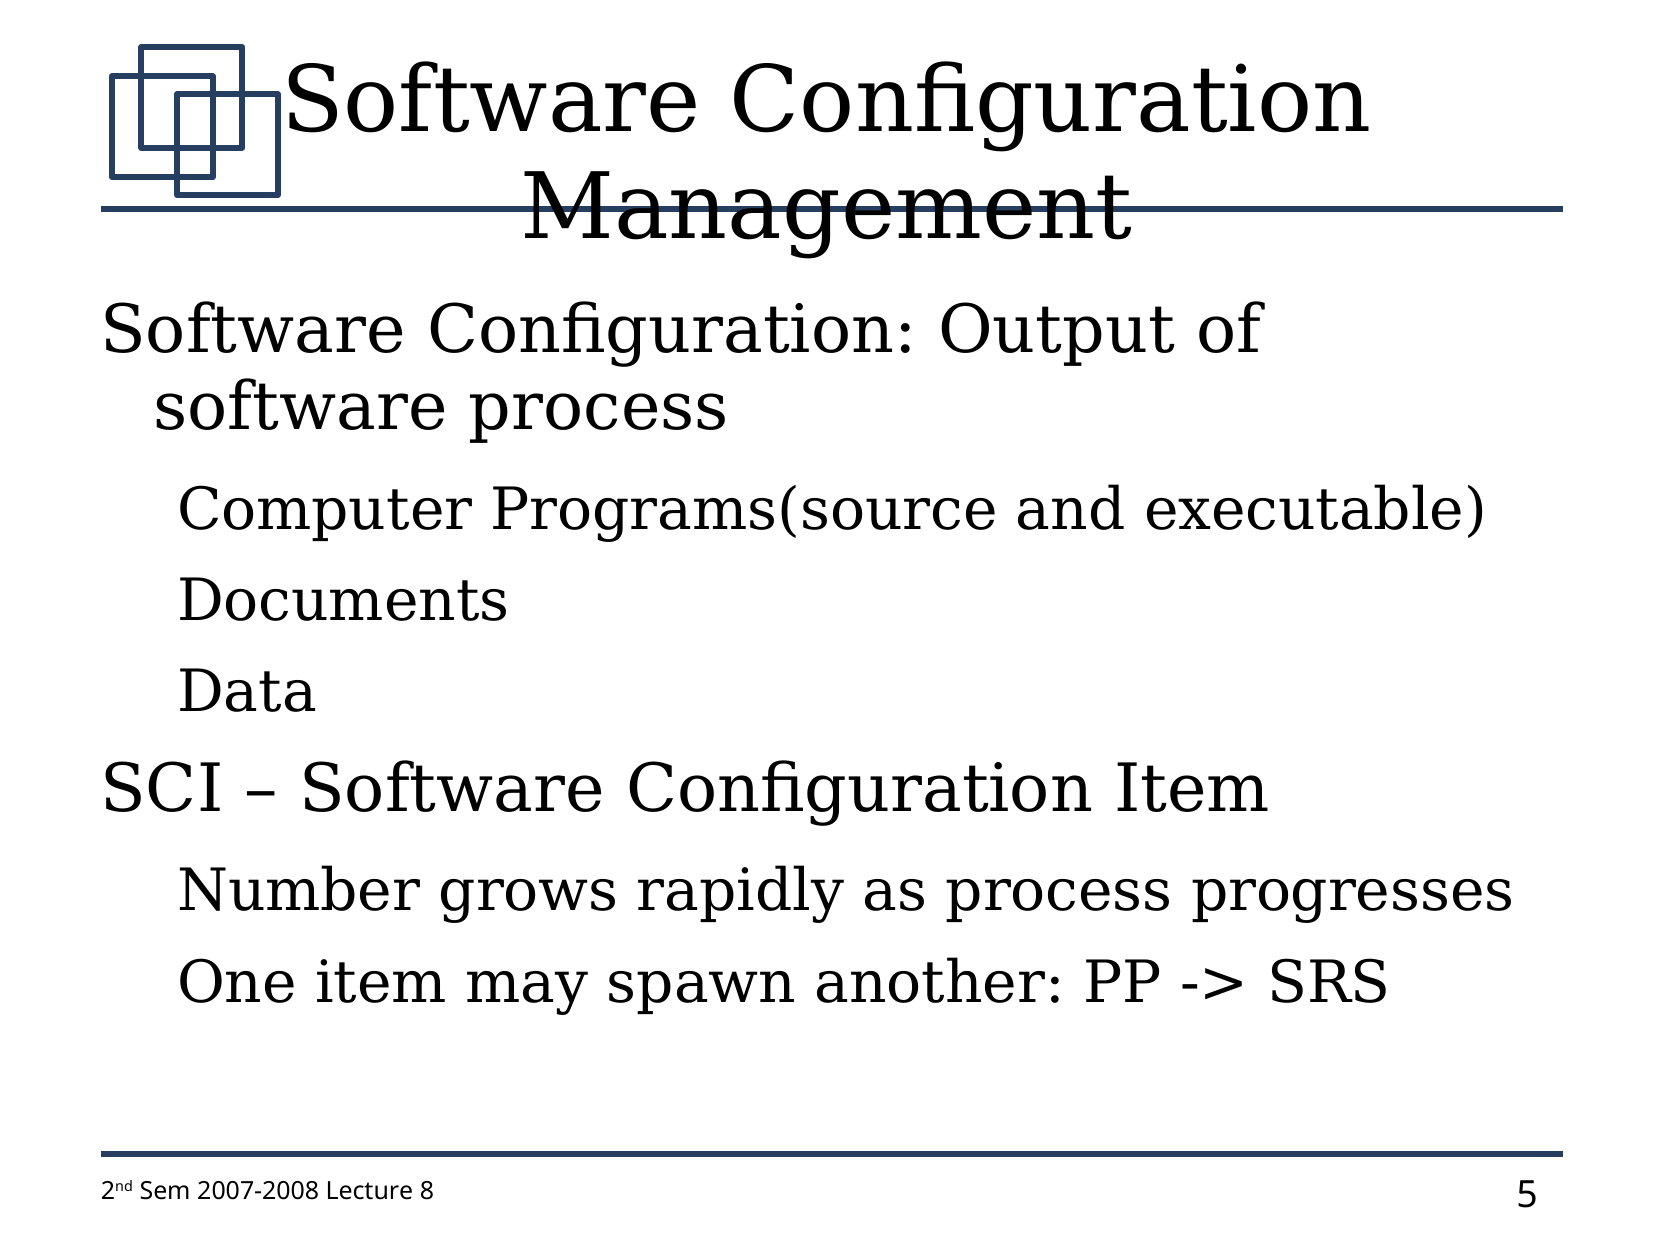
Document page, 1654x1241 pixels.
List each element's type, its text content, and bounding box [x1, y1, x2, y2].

title Software Configuration Management [82, 45, 1571, 261]
list Software Configuration: Output of software process Computer Programs(source and executable) Documents Data SCI – Software Configuration Item Number grows rapidly as process progresses One item may spawn another: PP -> SRS [82, 290, 1571, 1109]
